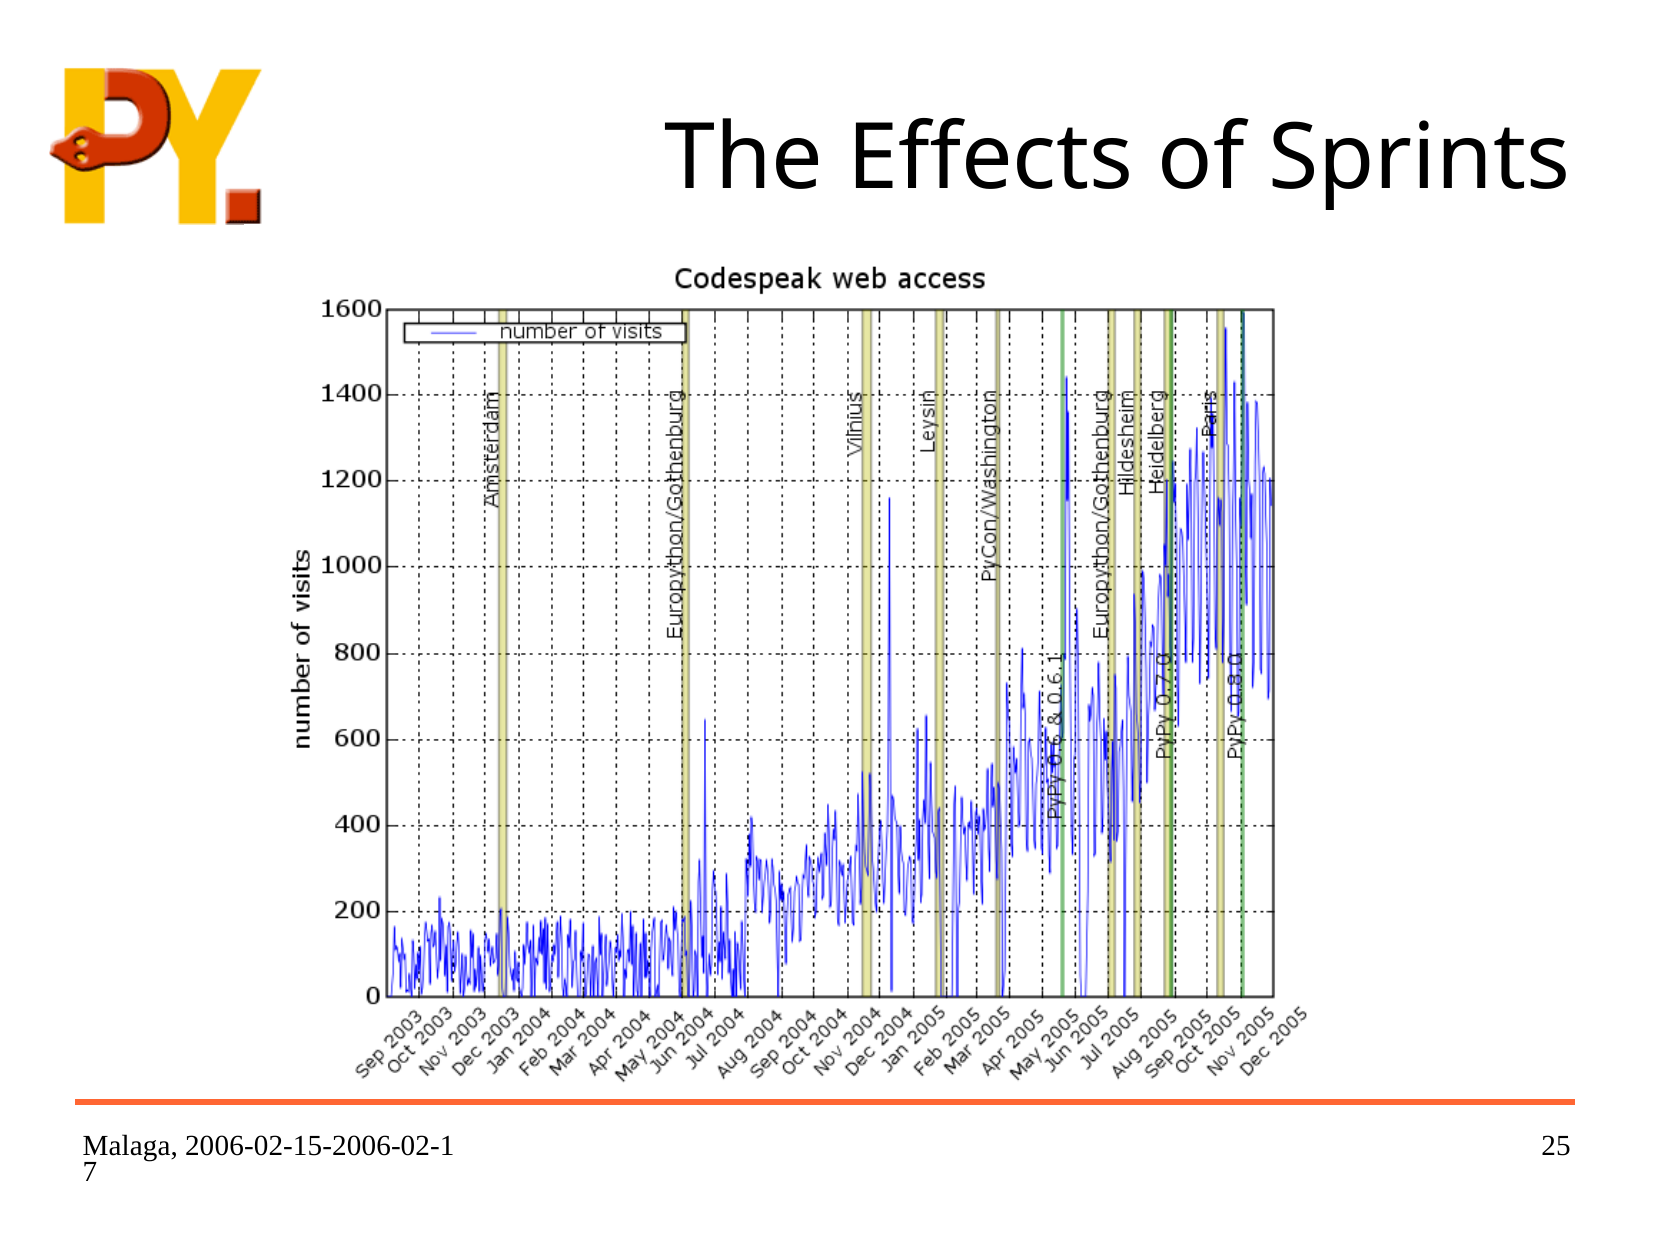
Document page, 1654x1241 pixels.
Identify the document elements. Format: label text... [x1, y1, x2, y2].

picture [49, 67, 1388, 1083]
title The Effects of Sprints [337, 49, 1571, 257]
